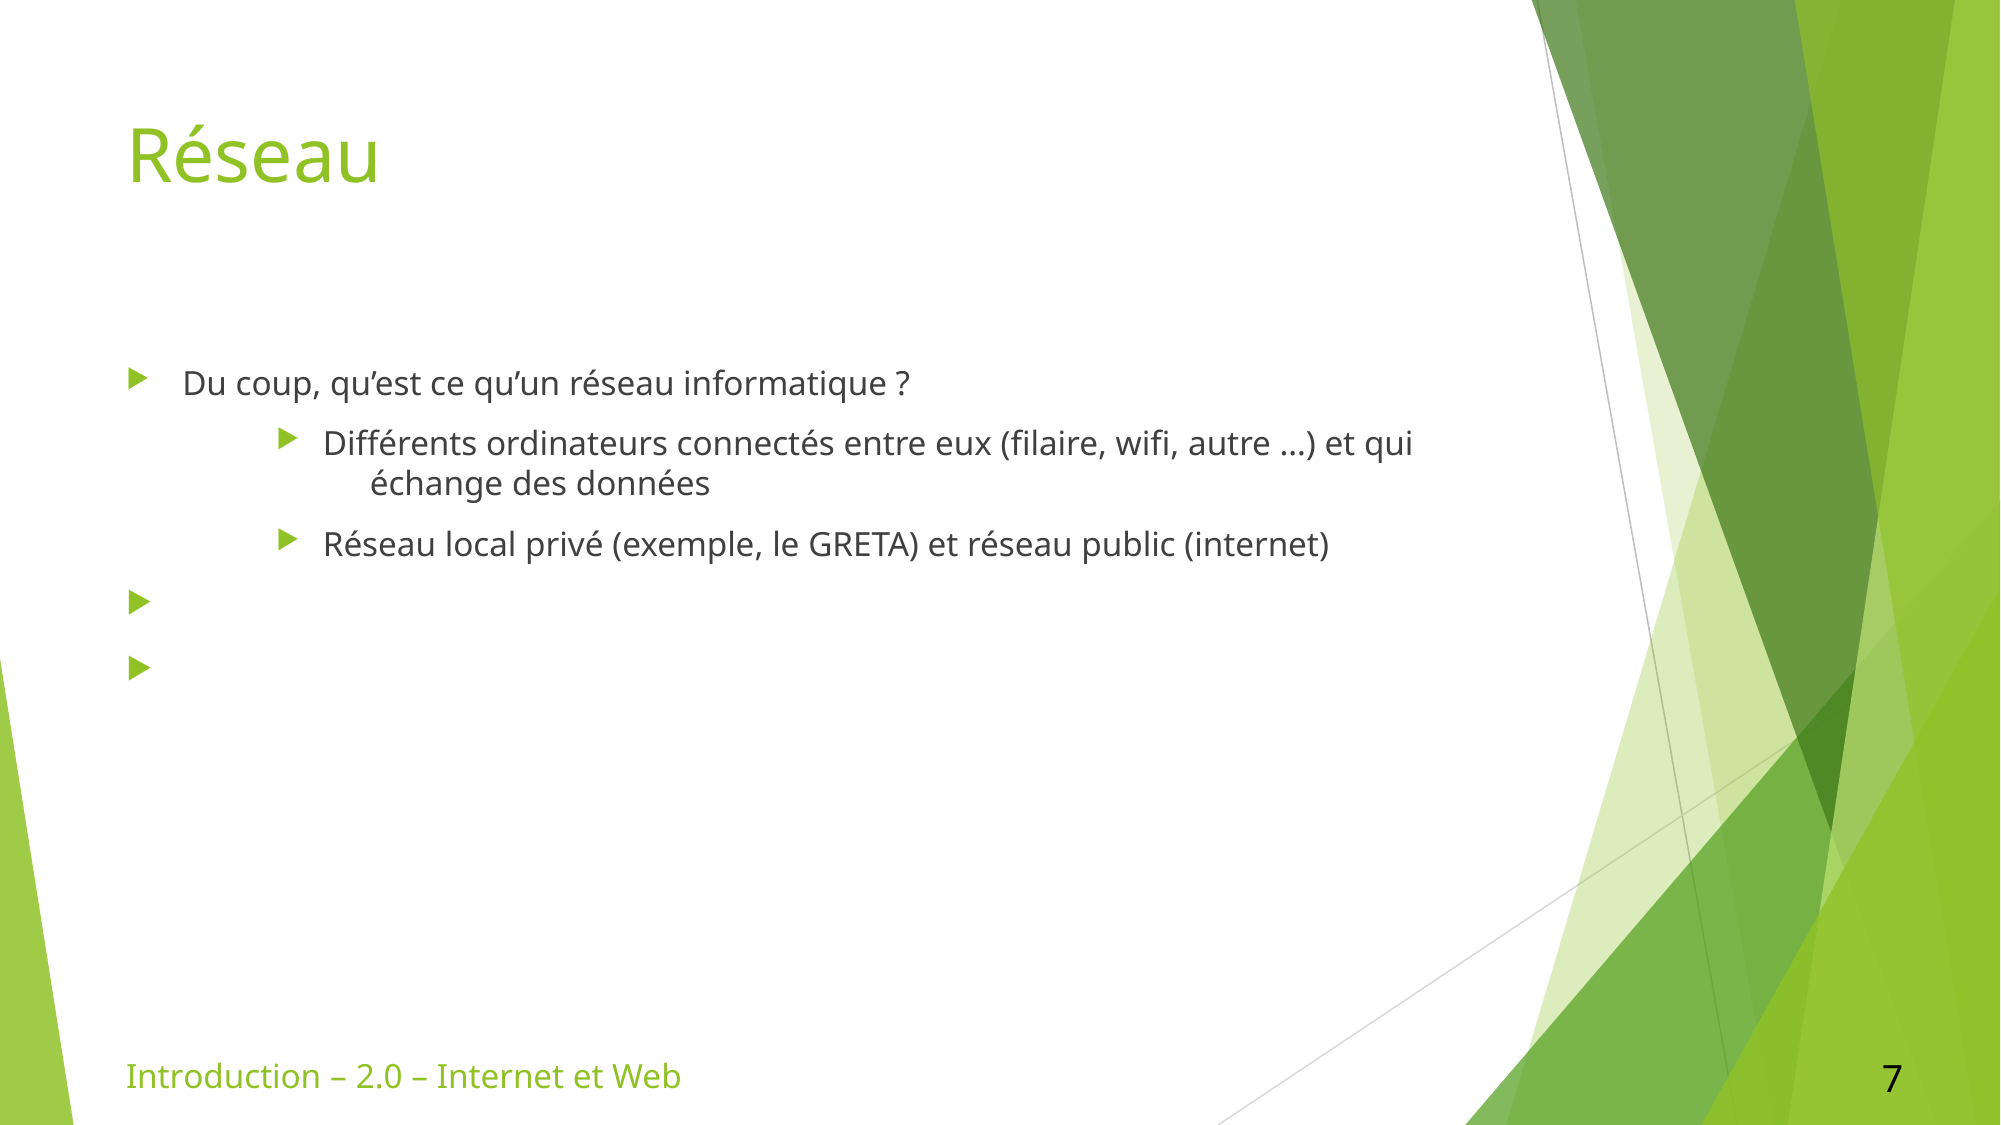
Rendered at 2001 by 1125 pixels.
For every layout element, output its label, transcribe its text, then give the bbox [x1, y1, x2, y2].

list Du coup, qu’est ce qu’un réseau informatique ? Différents ordinateurs connectés entre eux (filaire, wifi, autre …) et qui échange des données Réseau local privé (exemple, le GRETA) et réseau public (internet) [111, 354, 1522, 992]
text_box Introduction – 2.0 – Internet et Web [111, 1047, 1094, 1109]
text_box [1866, 1047, 1979, 1108]
title Réseau [111, 99, 1522, 317]
